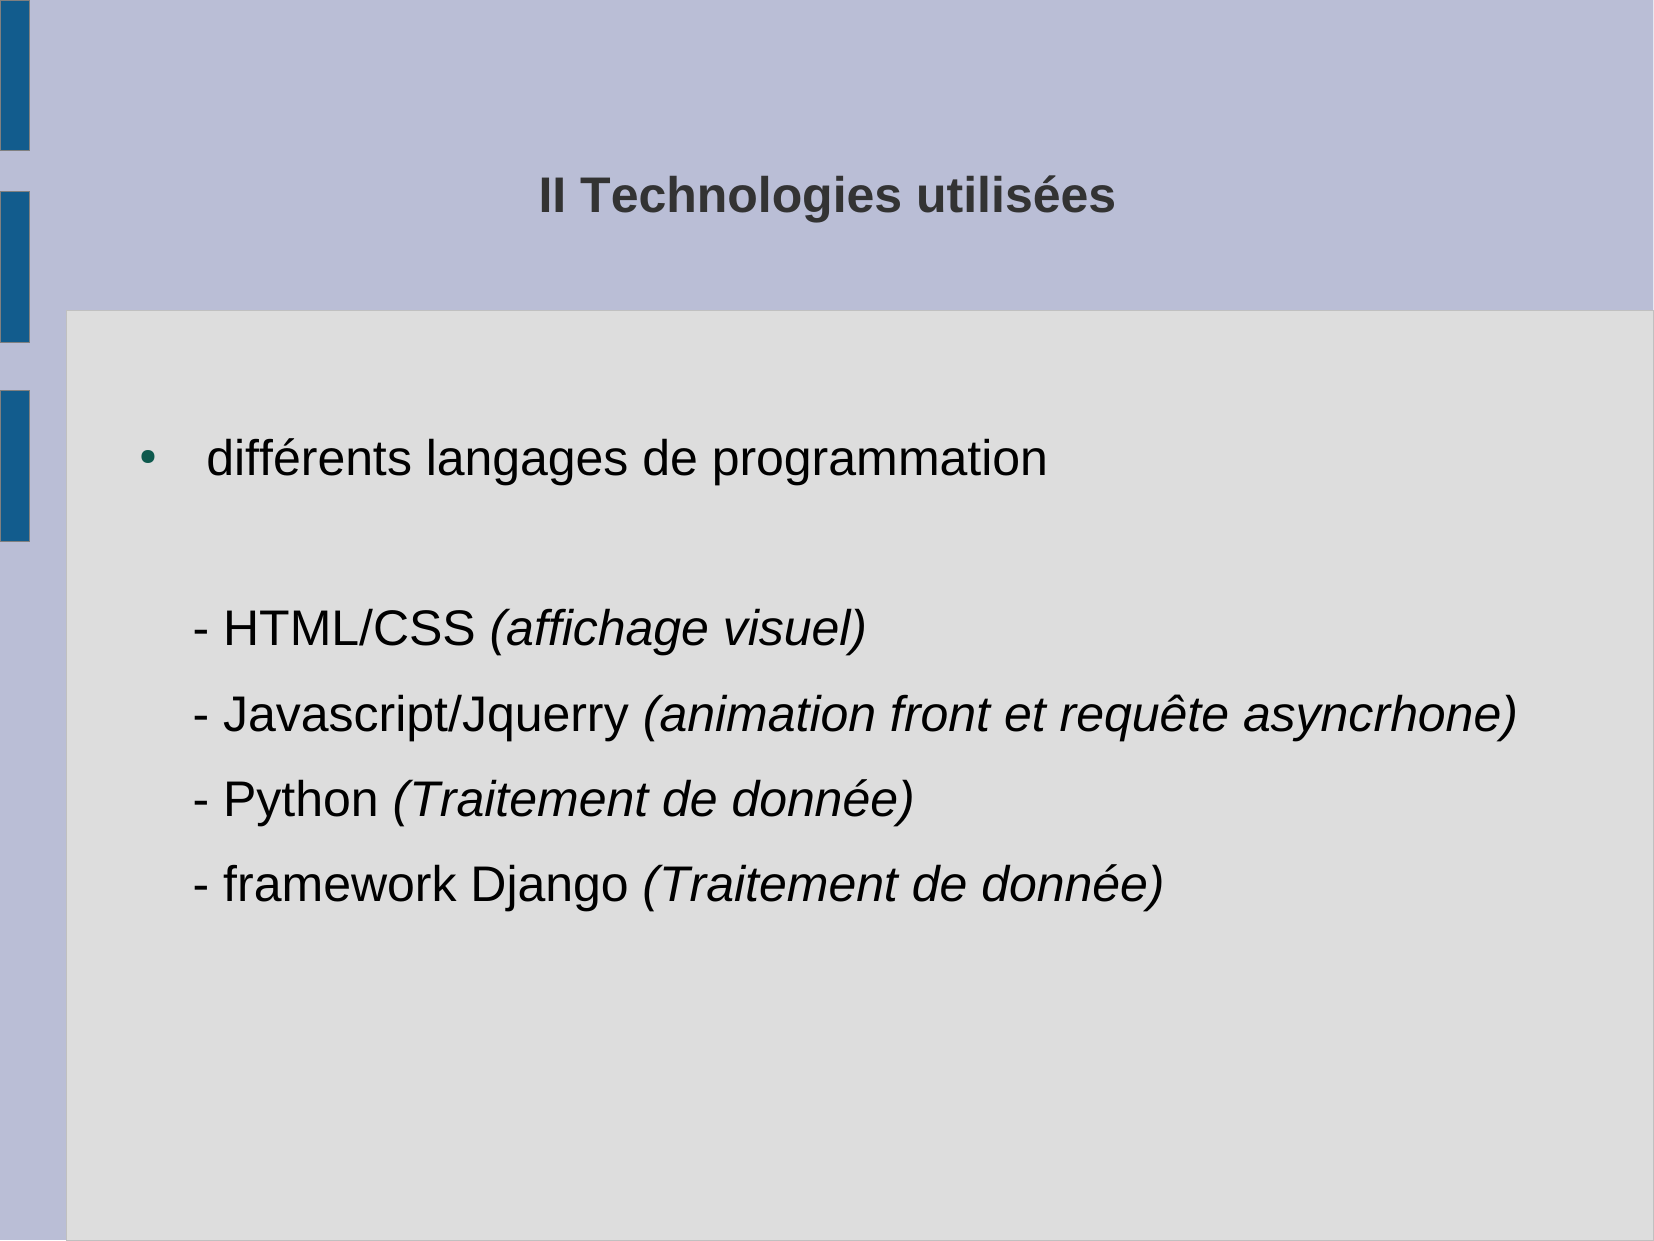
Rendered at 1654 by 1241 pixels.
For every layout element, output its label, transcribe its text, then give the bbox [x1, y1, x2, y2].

title II Technologies utilisées [121, 91, 1534, 299]
list différents langages de programmation - HTML/CSS (affichage visuel) - Javascript/Jquerry (animation front et requête asyncrhone) - Python (Traitement de donnée) - framework Django (Traitement de donnée) [121, 344, 1534, 1127]
